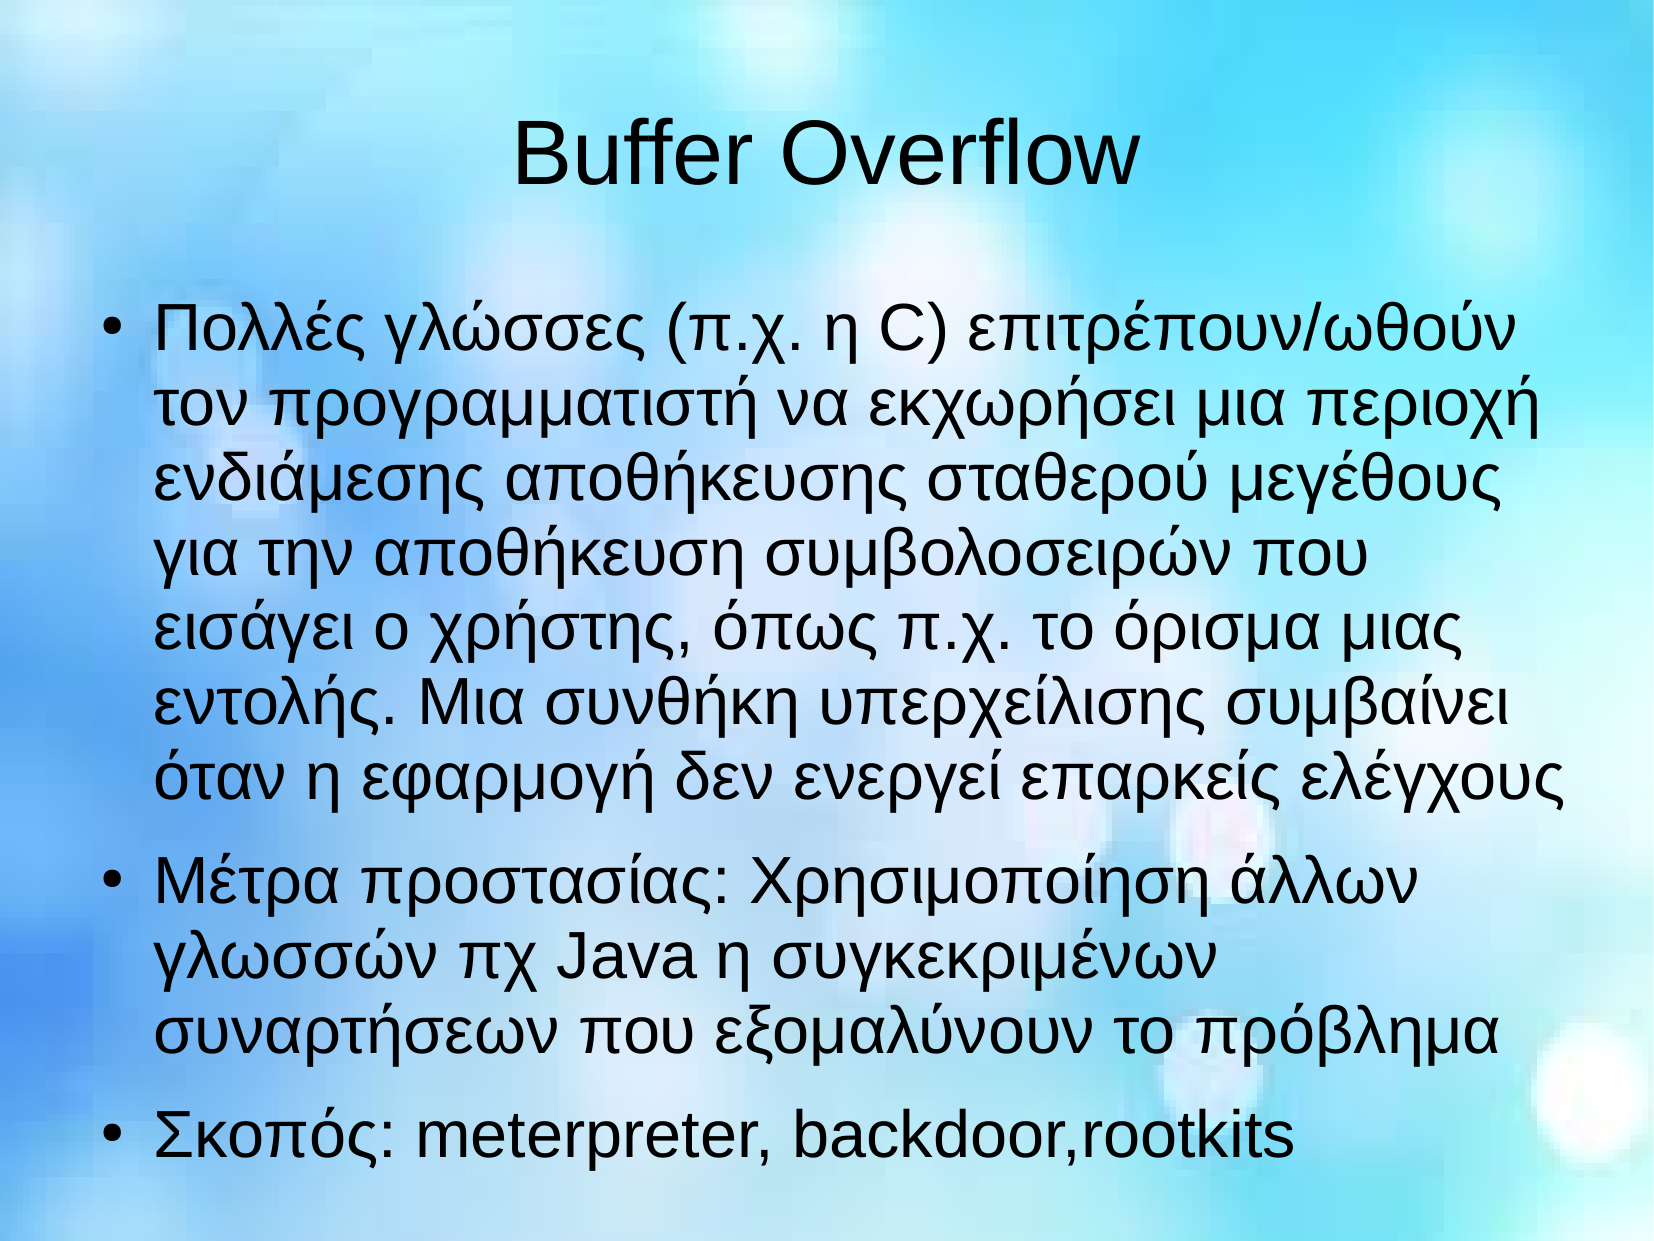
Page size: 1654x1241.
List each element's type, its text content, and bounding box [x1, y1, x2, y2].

picture [0, 0, 1654, 1241]
list Πολλές γλώσσες (π.χ. η C) επιτρέπουν/ωθούν τον προγραμματιστή να εκχωρήσει μια περιοχή ενδιάμεσης αποθήκευσης σταθερού μεγέθους για την αποθήκευση συμβολοσειρών που εισάγει ο χρήστης, όπως π.χ. το όρισμα μιας εντολής. Μια συνθήκη υπερχείλισης συμβαίνει όταν η εφαρμογή δεν ενεργεί επαρκείς ελέγχους Μέτρα προστασίας: Χρησιμοποίηση άλλων γλωσσών πχ Java η συγκεκριμένων συναρτήσεων που εξομαλύνουν το πρόβλημα Σκοπός: meterpreter, backdoor,rootkits [82, 290, 1571, 1172]
title Buffer Overflow [82, 49, 1571, 257]
